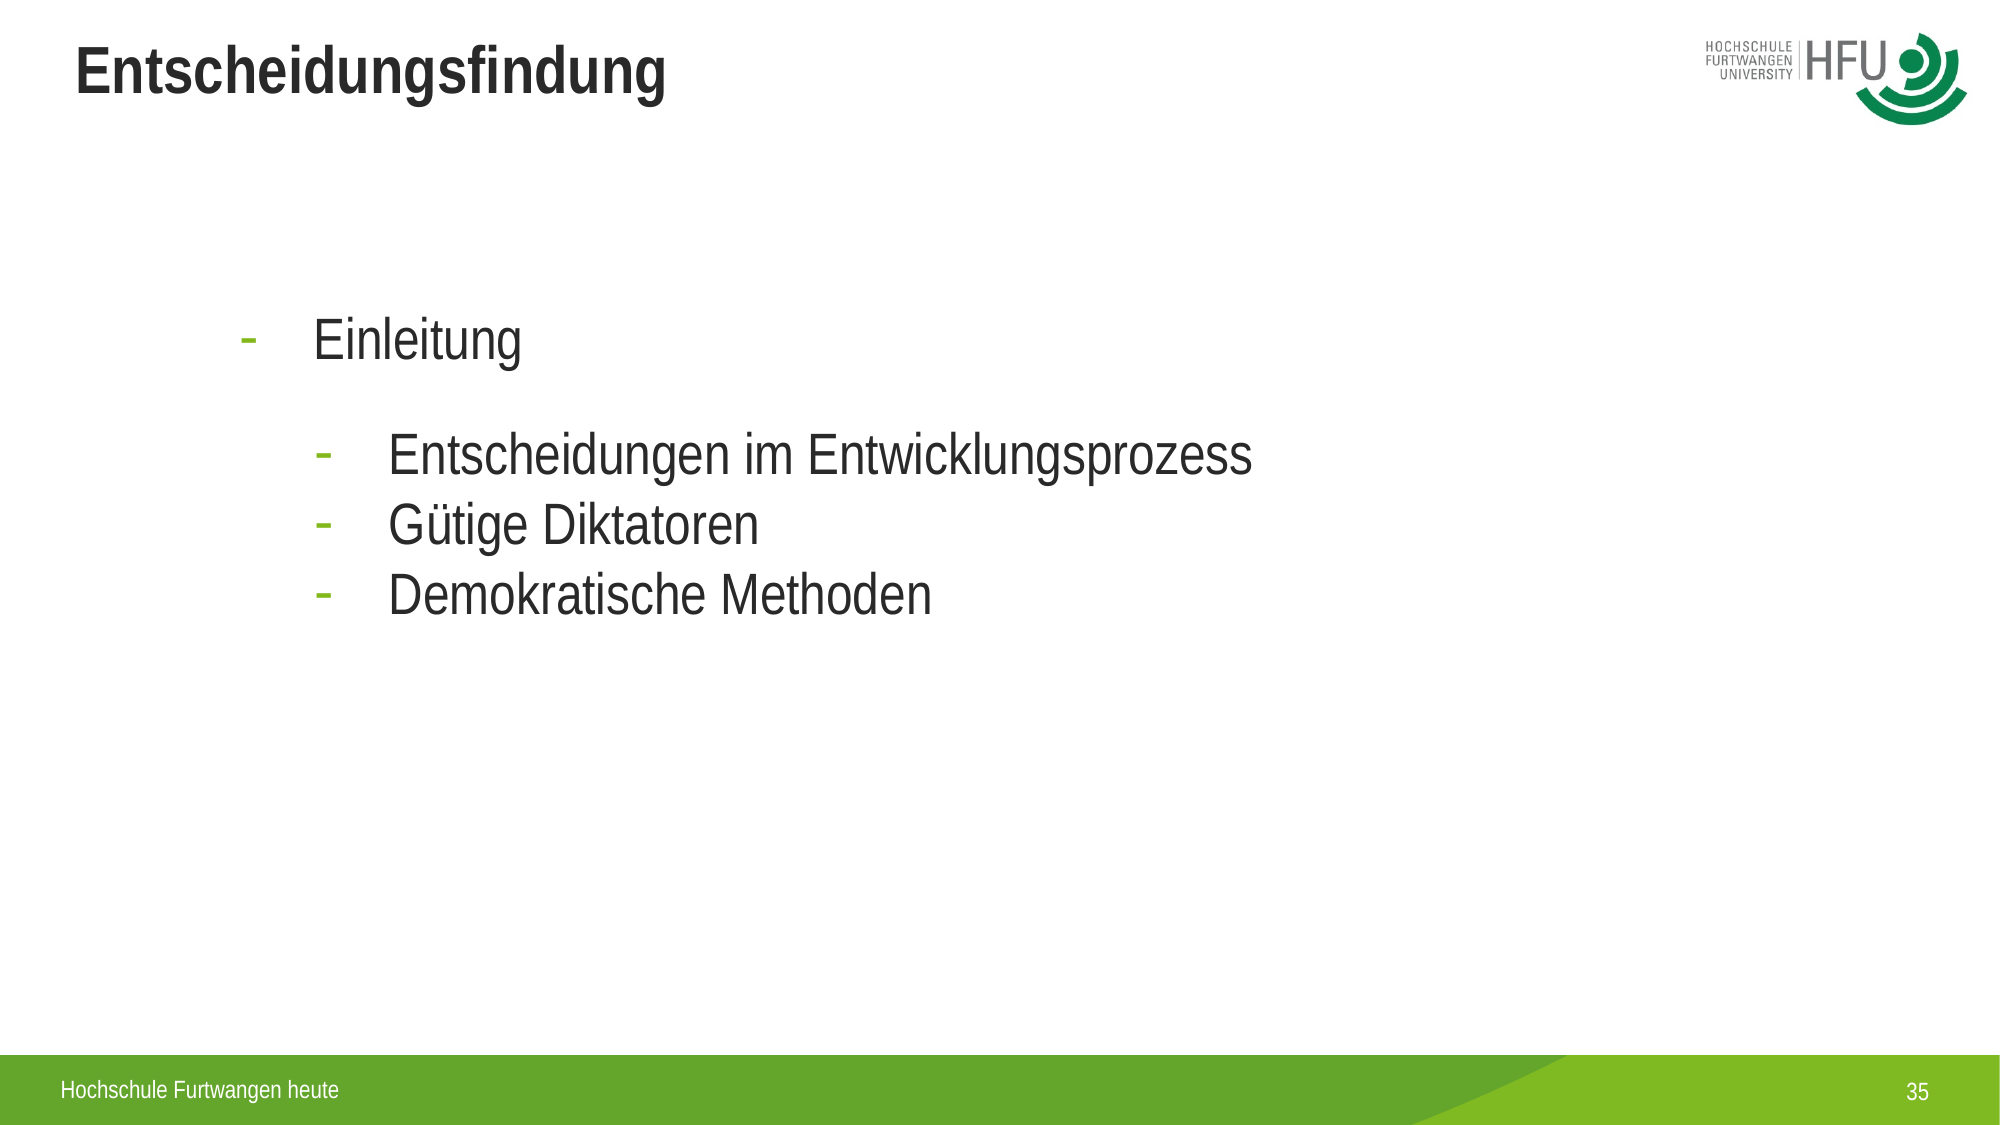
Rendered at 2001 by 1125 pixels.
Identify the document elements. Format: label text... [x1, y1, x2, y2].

picture [1689, 19, 1981, 137]
text_box Hochschule Furtwangen heute [60, 1058, 985, 1119]
text_box Entscheidungsfindung [60, 28, 1591, 102]
picture [0, 1055, 2000, 1125]
text_box <number> [1672, 1057, 1945, 1124]
text_box Einleitung Entscheidungen im Entwicklungsprozess Gütige Diktatoren Demokratische Methoden [149, 248, 1640, 830]
